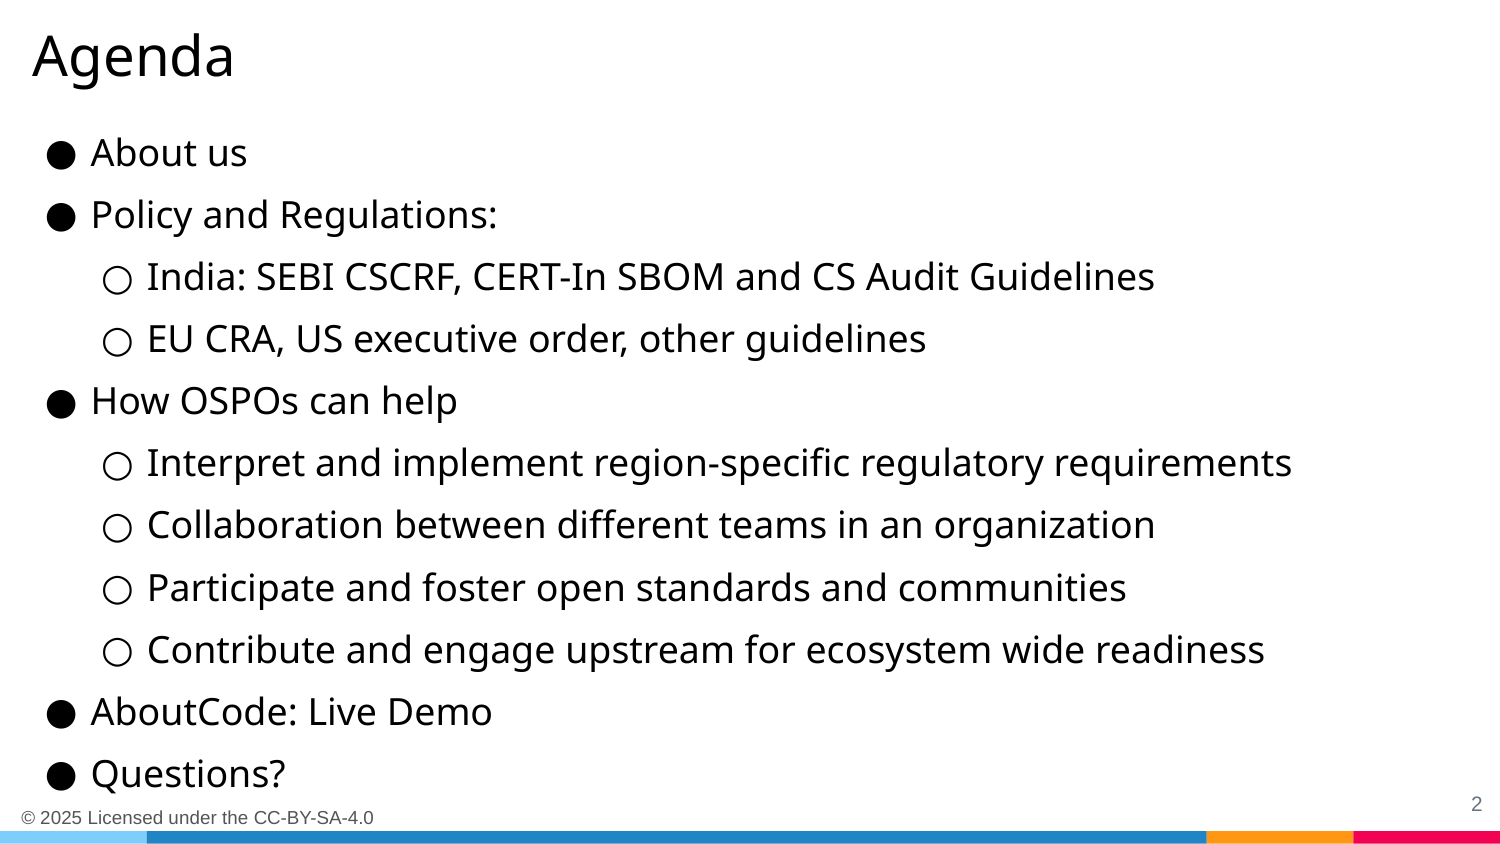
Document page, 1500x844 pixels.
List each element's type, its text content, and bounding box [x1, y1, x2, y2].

title Agenda [21, 15, 1354, 100]
list About us Policy and Regulations: India: SEBI CSCRF, CERT-In SBOM and CS Audit Guidelines EU CRA, US executive order, other guidelines How OSPOs can help Interpret and implement region-specific regulatory requirements Collaboration between different teams in an organization Participate and foster open standards and communities Contribute and engage upstream for ecosystem wide readiness AboutCode: Live Demo Questions? [23, 110, 1487, 803]
slide_number <number> [1403, 779, 1494, 844]
